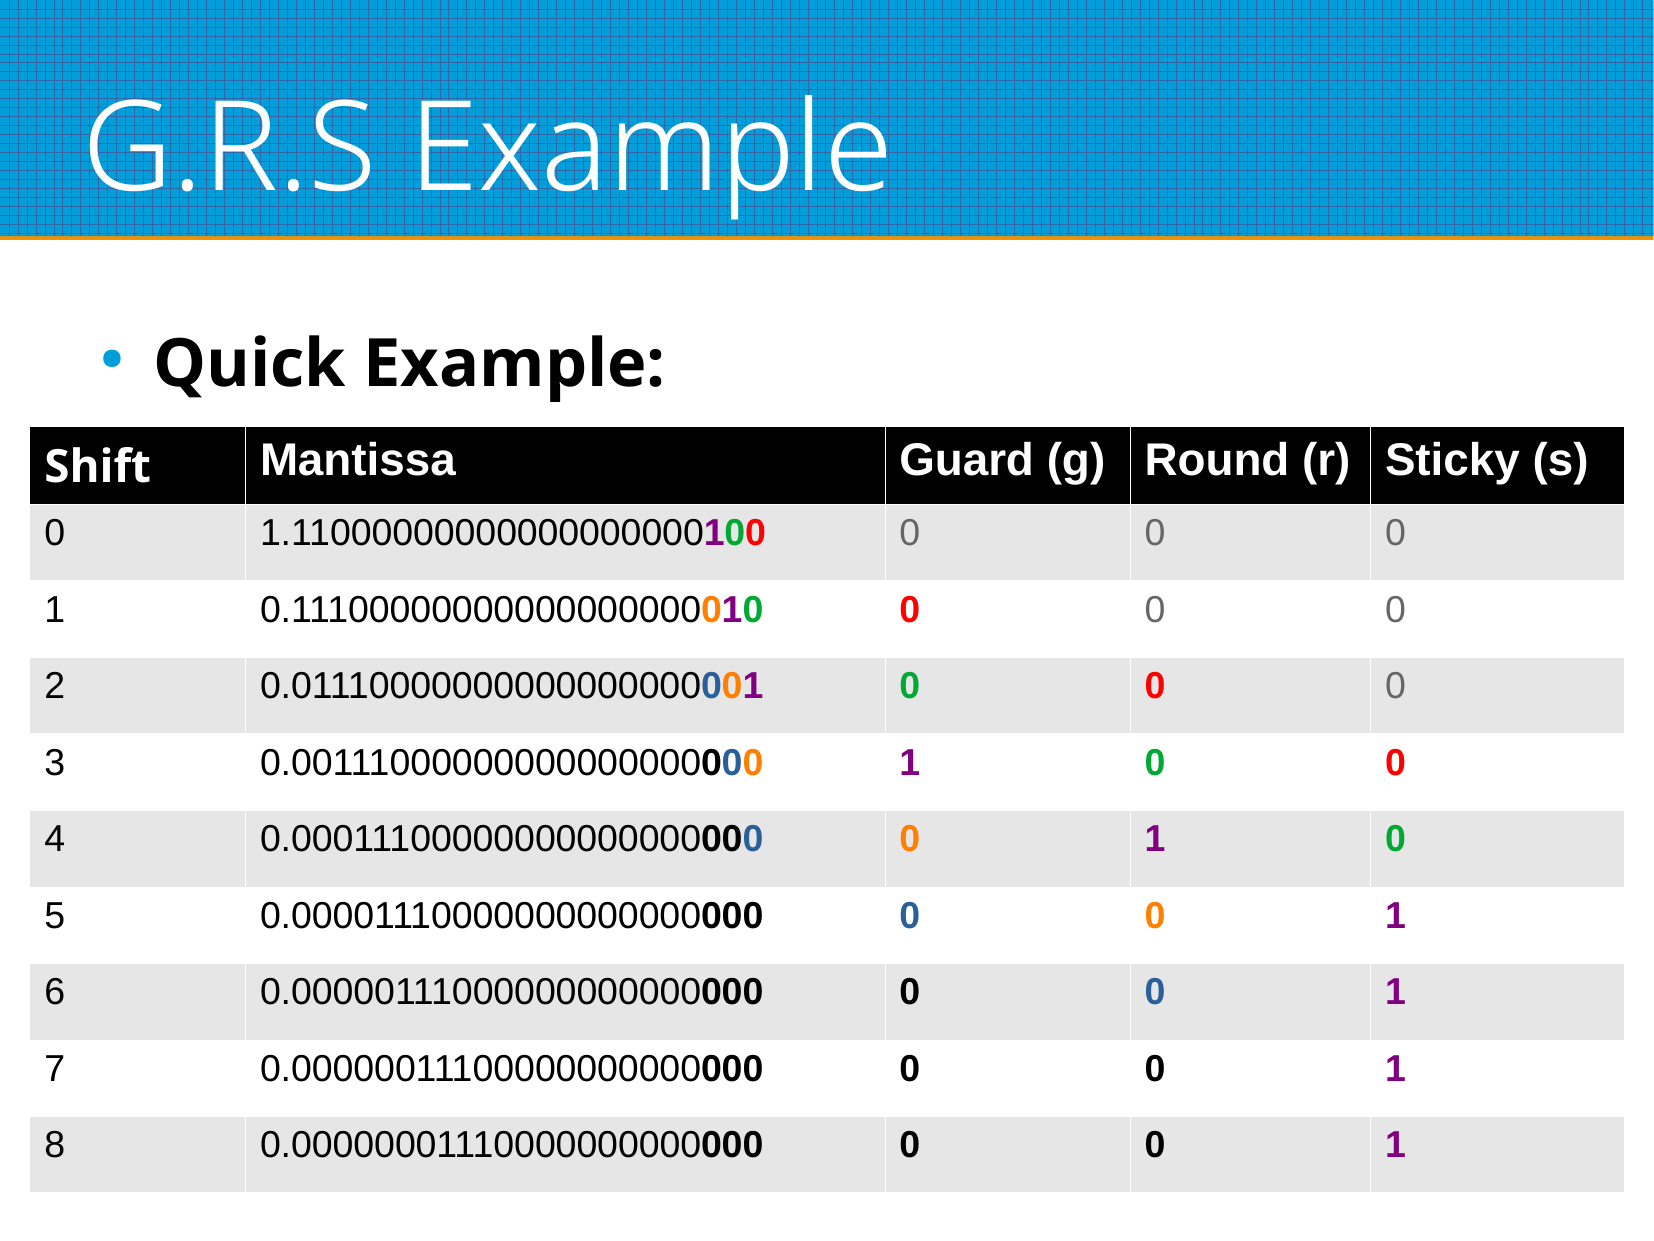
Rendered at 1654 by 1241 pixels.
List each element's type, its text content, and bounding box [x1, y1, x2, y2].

table_cell 0 [30, 505, 245, 580]
table_cell 1 [1371, 1041, 1624, 1116]
table_cell 1 [1371, 1117, 1624, 1192]
table_cell 7 [30, 1041, 245, 1116]
table_cell 0.00001110000000000000000 [246, 888, 885, 963]
table_cell 5 [30, 888, 245, 963]
table_cell 1 [1371, 888, 1624, 963]
table_header Round (r) [1131, 427, 1370, 504]
table_cell 0.00000111000000000000000 [246, 964, 885, 1040]
table_cell 4 [30, 811, 245, 887]
title G.R.S Example [82, 19, 1571, 227]
table_cell 6 [30, 964, 245, 1040]
table_cell 1 [1371, 964, 1624, 1040]
table_cell 0 [886, 505, 1130, 580]
table_cell 0 [1131, 964, 1370, 1040]
table_cell 0 [1371, 581, 1624, 657]
table_cell 0 [886, 811, 1130, 887]
table_cell 0.00000001110000000000000 [246, 1117, 885, 1192]
table_cell 0 [886, 888, 1130, 963]
table_cell 0.11100000000000000000010 [246, 581, 885, 657]
table_cell 1.11000000000000000000100 [246, 505, 885, 580]
table_cell 0.00000011100000000000000 [246, 1041, 885, 1116]
table_cell 2 [30, 658, 245, 733]
table_header Shift [30, 427, 245, 504]
table_cell 0.00111000000000000000000 [246, 734, 885, 810]
table_cell 0 [1131, 734, 1370, 810]
list Quick Example: [82, 314, 1563, 414]
table_cell 0 [1131, 1041, 1370, 1116]
table_cell 0 [886, 1041, 1130, 1116]
table_cell 3 [30, 734, 245, 810]
table_cell 0 [886, 1117, 1130, 1192]
table_header Guard (g) [886, 427, 1130, 504]
table_cell 8 [30, 1117, 245, 1192]
table_cell 0 [886, 964, 1130, 1040]
table_cell 0.01110000000000000000001 [246, 658, 885, 733]
table_cell 1 [1131, 811, 1370, 887]
table_cell 0 [886, 581, 1130, 657]
table_cell 0 [1131, 658, 1370, 733]
table_cell 0 [1371, 811, 1624, 887]
table_cell 0.00011100000000000000000 [246, 811, 885, 887]
table_cell 0 [886, 658, 1130, 733]
table_cell 0 [1131, 581, 1370, 657]
table_cell 0 [1131, 888, 1370, 963]
table_header Sticky (s) [1371, 427, 1624, 504]
table_cell 0 [1371, 658, 1624, 733]
table_cell 0 [1371, 505, 1624, 580]
table_cell 0 [1131, 505, 1370, 580]
table_cell 0 [1371, 734, 1624, 810]
table_cell 1 [30, 581, 245, 657]
table_header Mantissa [246, 427, 885, 504]
table_cell 0 [1131, 1117, 1370, 1192]
table_cell 1 [886, 734, 1130, 810]
